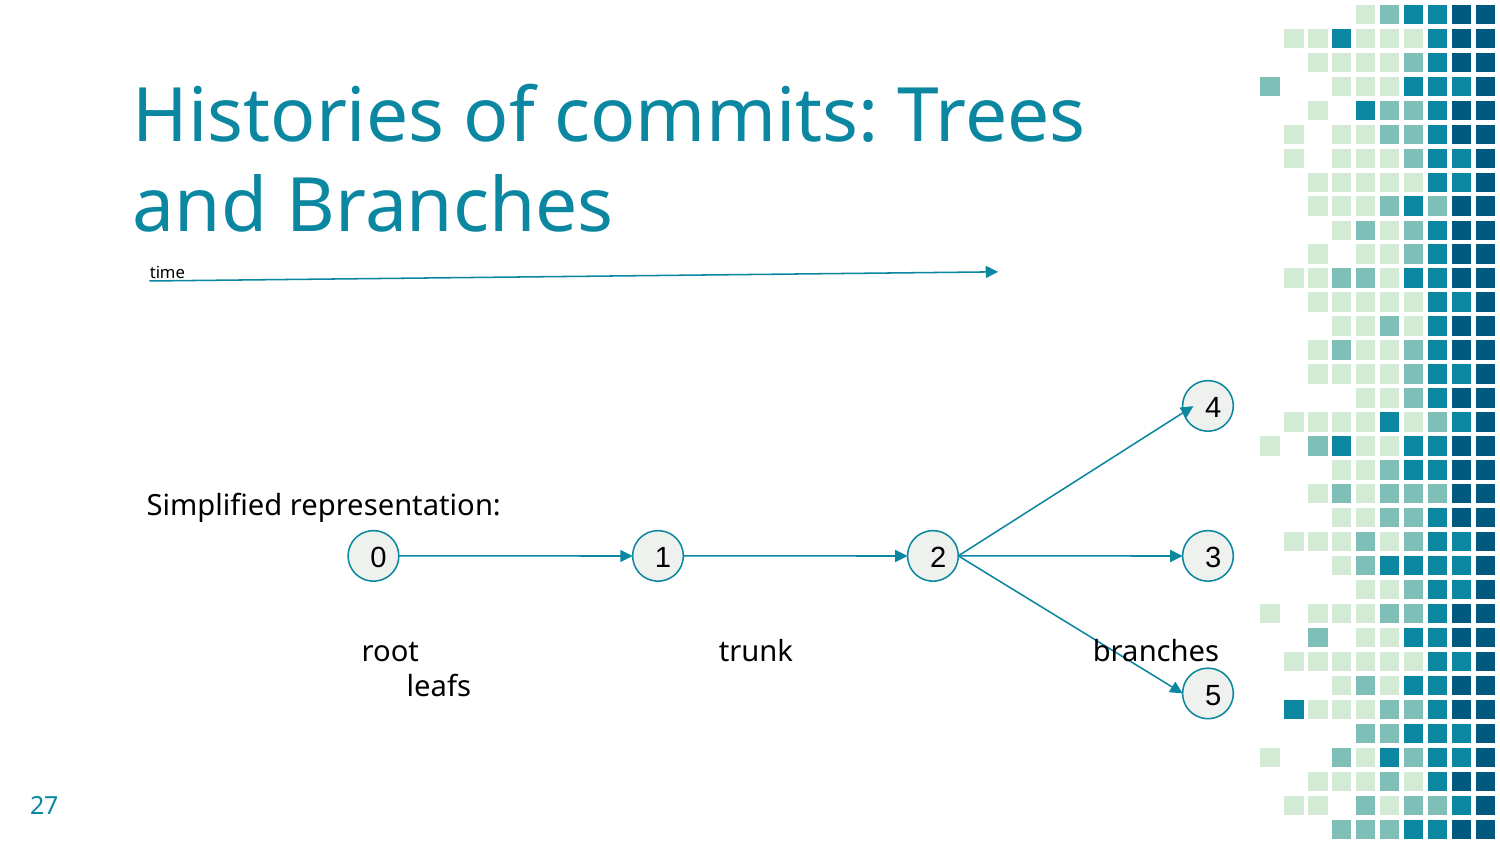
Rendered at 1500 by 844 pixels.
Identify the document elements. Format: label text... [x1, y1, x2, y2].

text_box 0 [348, 537, 399, 582]
text_box Simplified representation: [131, 471, 566, 537]
text_box 1 [632, 530, 684, 582]
text_box 2 [907, 530, 959, 582]
slide_number <number> [15, 774, 105, 839]
text_box time [134, 246, 614, 297]
title Histories of commits: Trees and Branches [117, 121, 1227, 262]
text_box 4 [1182, 380, 1234, 432]
text_box root trunk branches leafs [346, 617, 1275, 718]
text_box 3 [1182, 530, 1234, 582]
